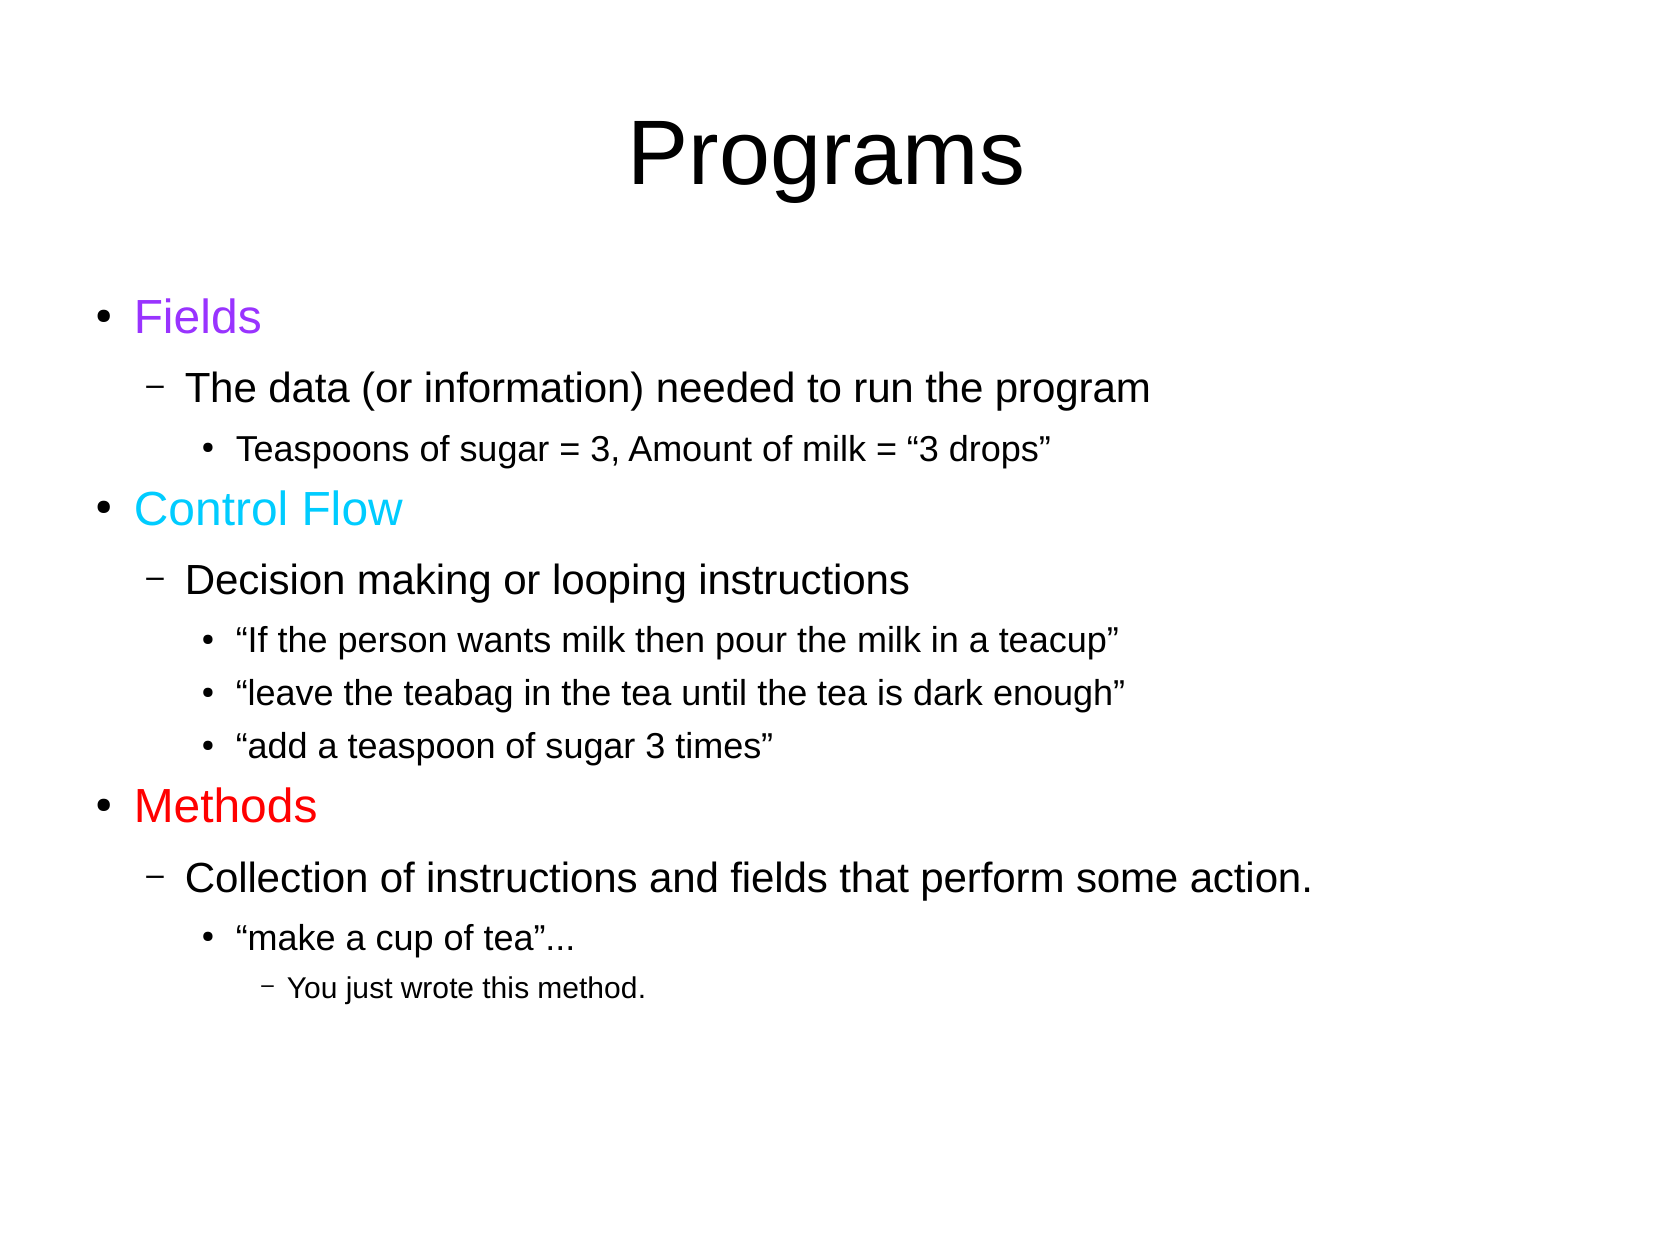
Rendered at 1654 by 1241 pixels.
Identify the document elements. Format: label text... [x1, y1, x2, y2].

title Programs [82, 49, 1571, 257]
list Fields The data (or information) needed to run the program Teaspoons of sugar = 3, Amount of milk = “3 drops” Control Flow Decision making or looping instructions “If the person wants milk then pour the milk in a teacup” “leave the teabag in the tea until the tea is dark enough” “add a teaspoon of sugar 3 times” Methods Collection of instructions and fields that perform some action. “make a cup of tea”... You just wrote this method. [82, 290, 1571, 1010]
